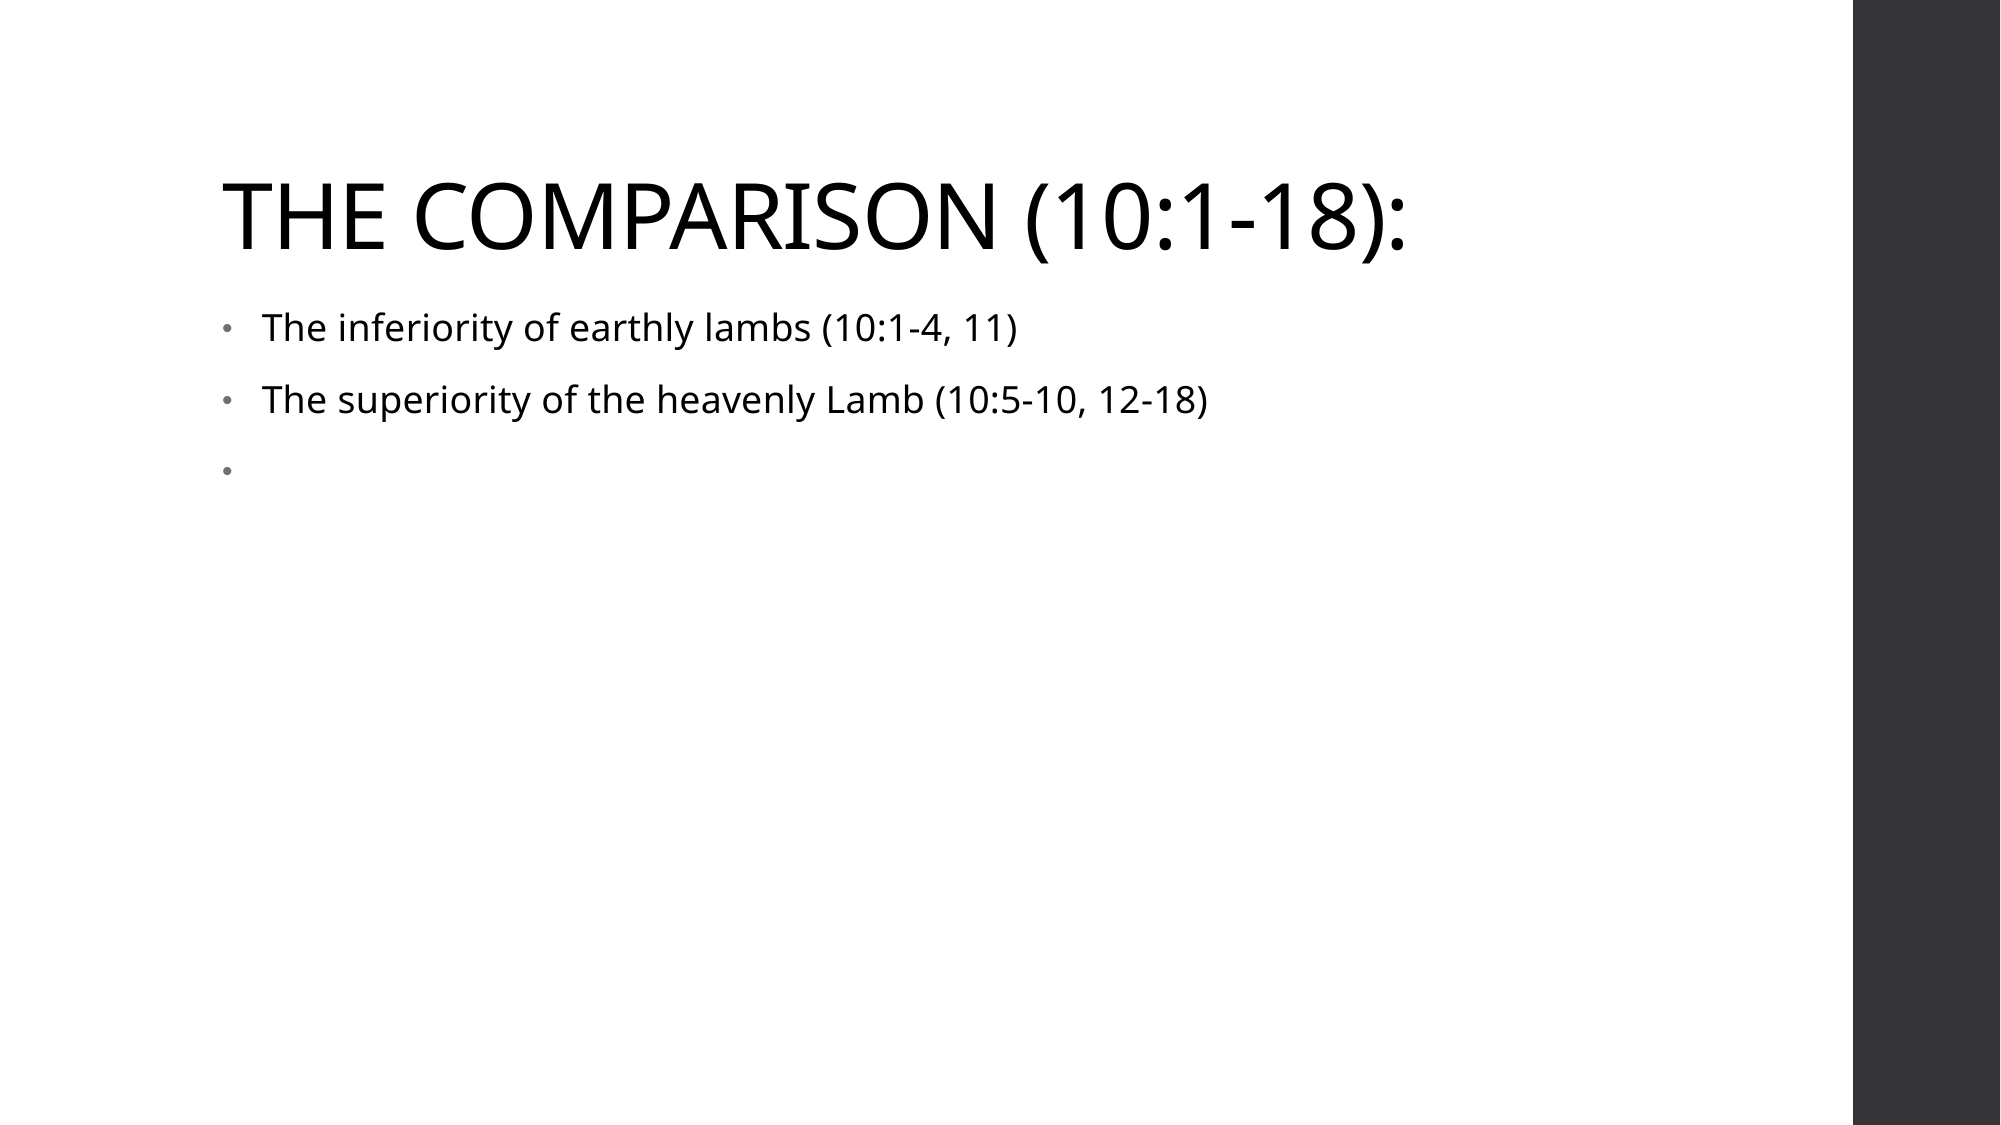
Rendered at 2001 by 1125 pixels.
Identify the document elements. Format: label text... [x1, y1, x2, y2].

title THE COMPARISON (10:1-18): [206, 60, 1797, 278]
list The inferiority of earthly lambs (10:1-4, 11) The superiority of the heavenly Lamb (10:5-10, 12-18) [206, 299, 1617, 1014]
